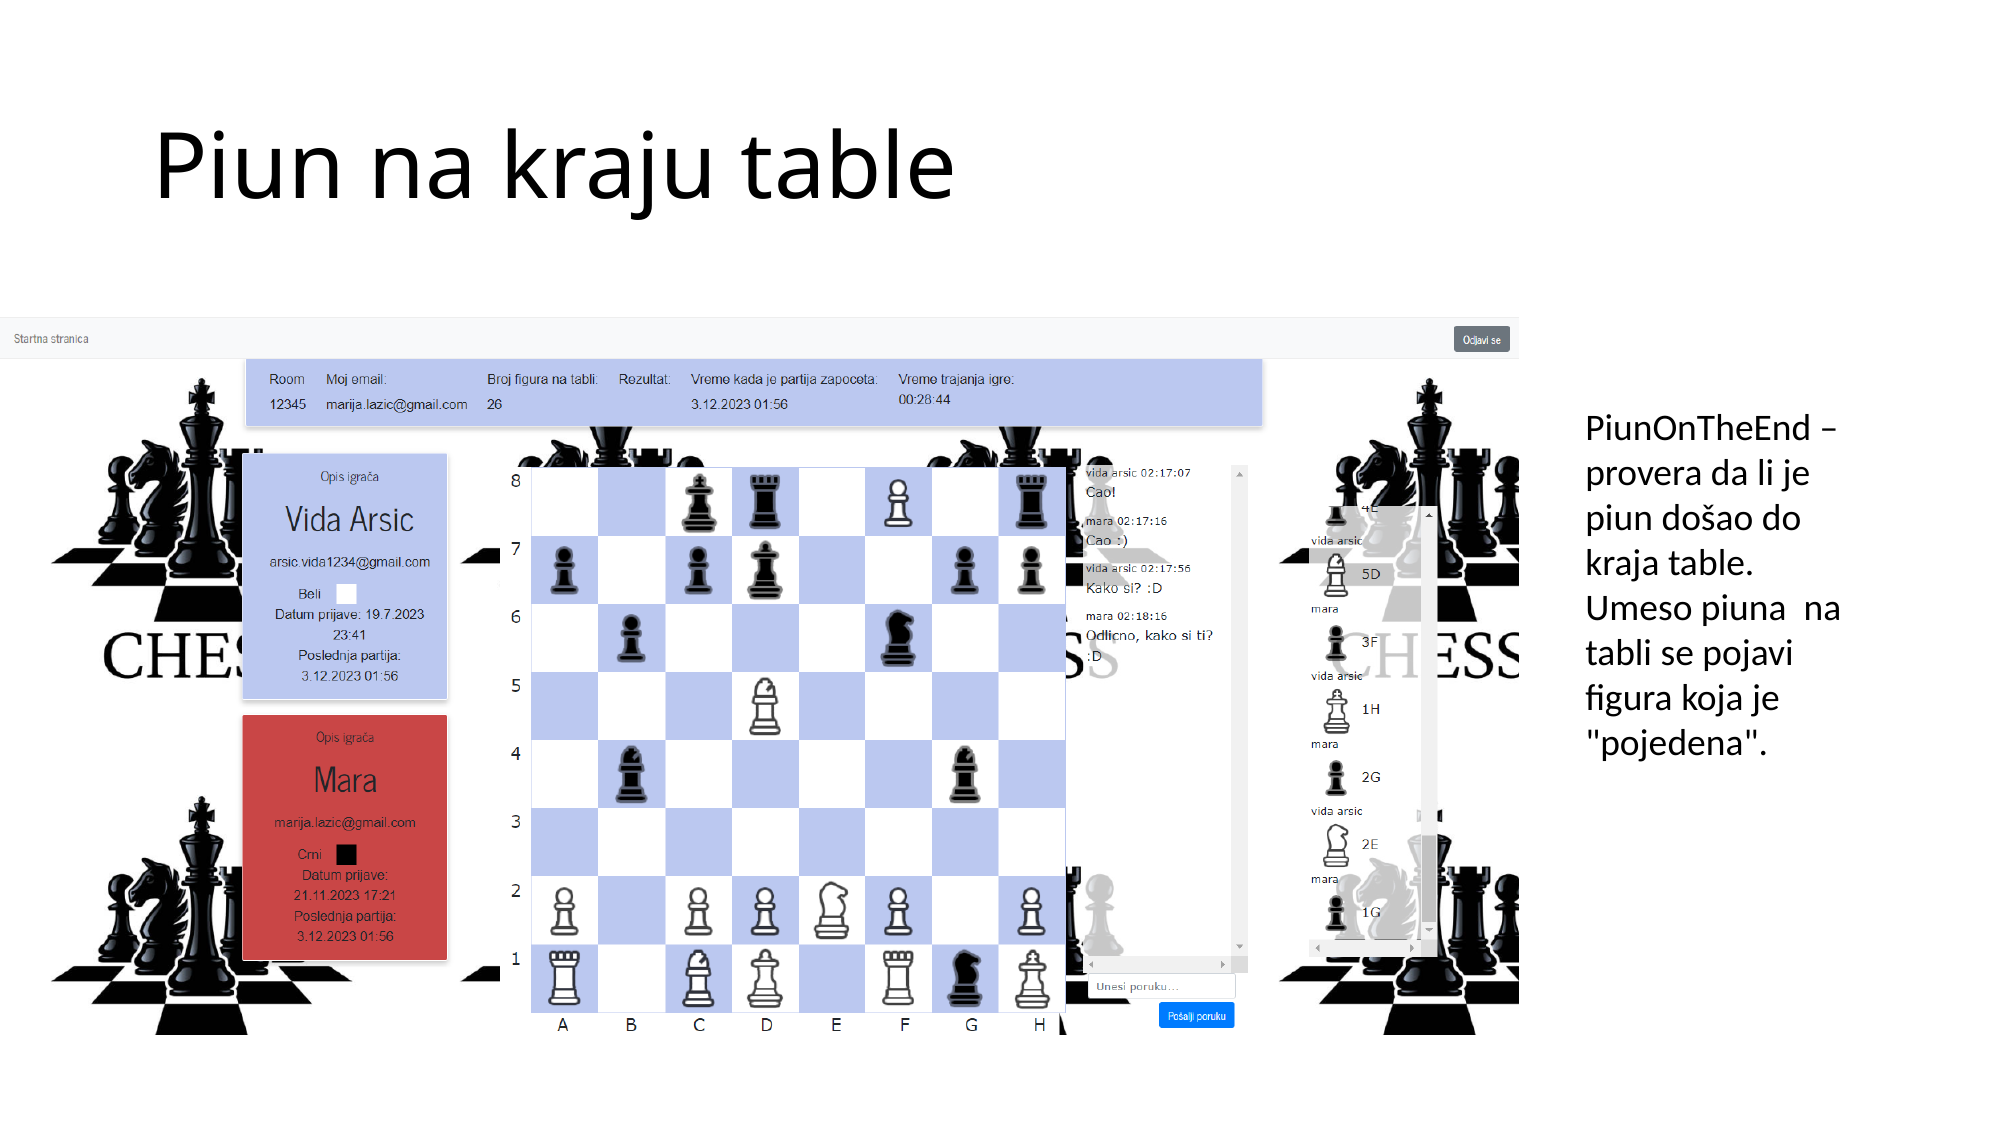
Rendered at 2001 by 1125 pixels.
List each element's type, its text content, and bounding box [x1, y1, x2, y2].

title Piun na kraju table [137, 59, 1863, 278]
text_box PiunOnTheEnd – provera da li je piun došao do kraja table. Umeso piuna na tabli se pojavi figura koja je "pojedena". [1570, 395, 1862, 774]
picture [0, 317, 1519, 1035]
